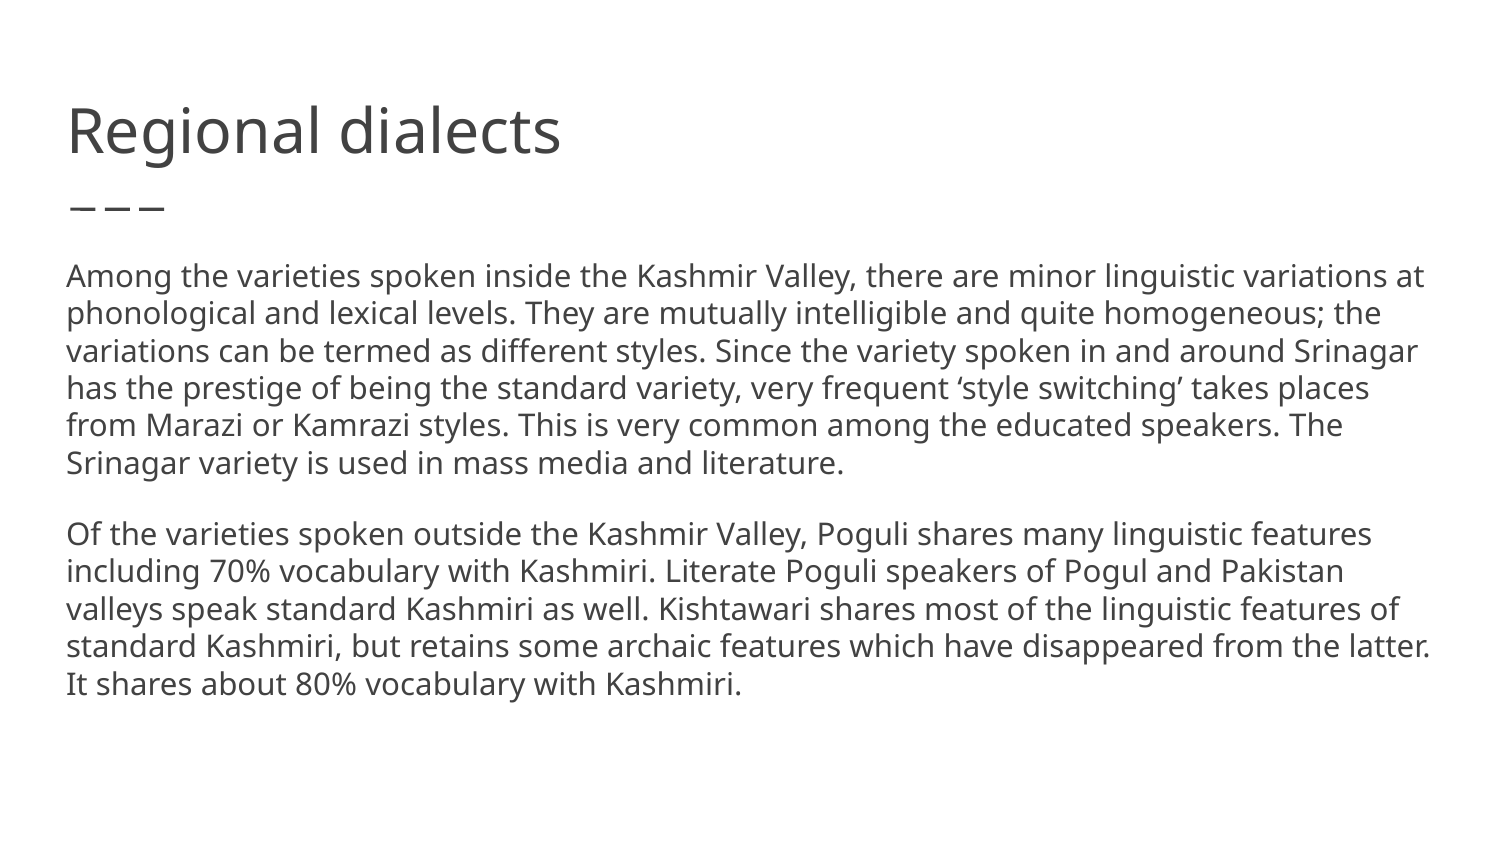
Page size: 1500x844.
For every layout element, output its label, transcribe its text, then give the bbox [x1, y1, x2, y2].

list Among the varieties spoken inside the Kashmir Valley, there are minor linguistic variations at phonological and lexical levels. They are mutually intelligible and quite homogeneous; the variations can be termed as different styles. Since the variety spoken in and around Srinagar has the prestige of being the standard variety, very frequent ‘style switching’ takes places from Marazi or Kamrazi styles. This is very common among the educated speakers. The Srinagar variety is used in mass media and literature. Of the varieties spoken outside the Kashmir Valley, Poguli shares many linguistic features including 70% vocabulary with Kashmiri. Literate Poguli speakers of Pogul and Pakistan valleys speak standard Kashmiri as well. Kishtawari shares most of the linguistic features of standard Kashmiri, but retains some archaic features which have disappeared from the latter. It shares about 80% vocabulary with Kashmiri. [51, 240, 1449, 750]
title Regional dialects [51, 61, 1449, 182]
